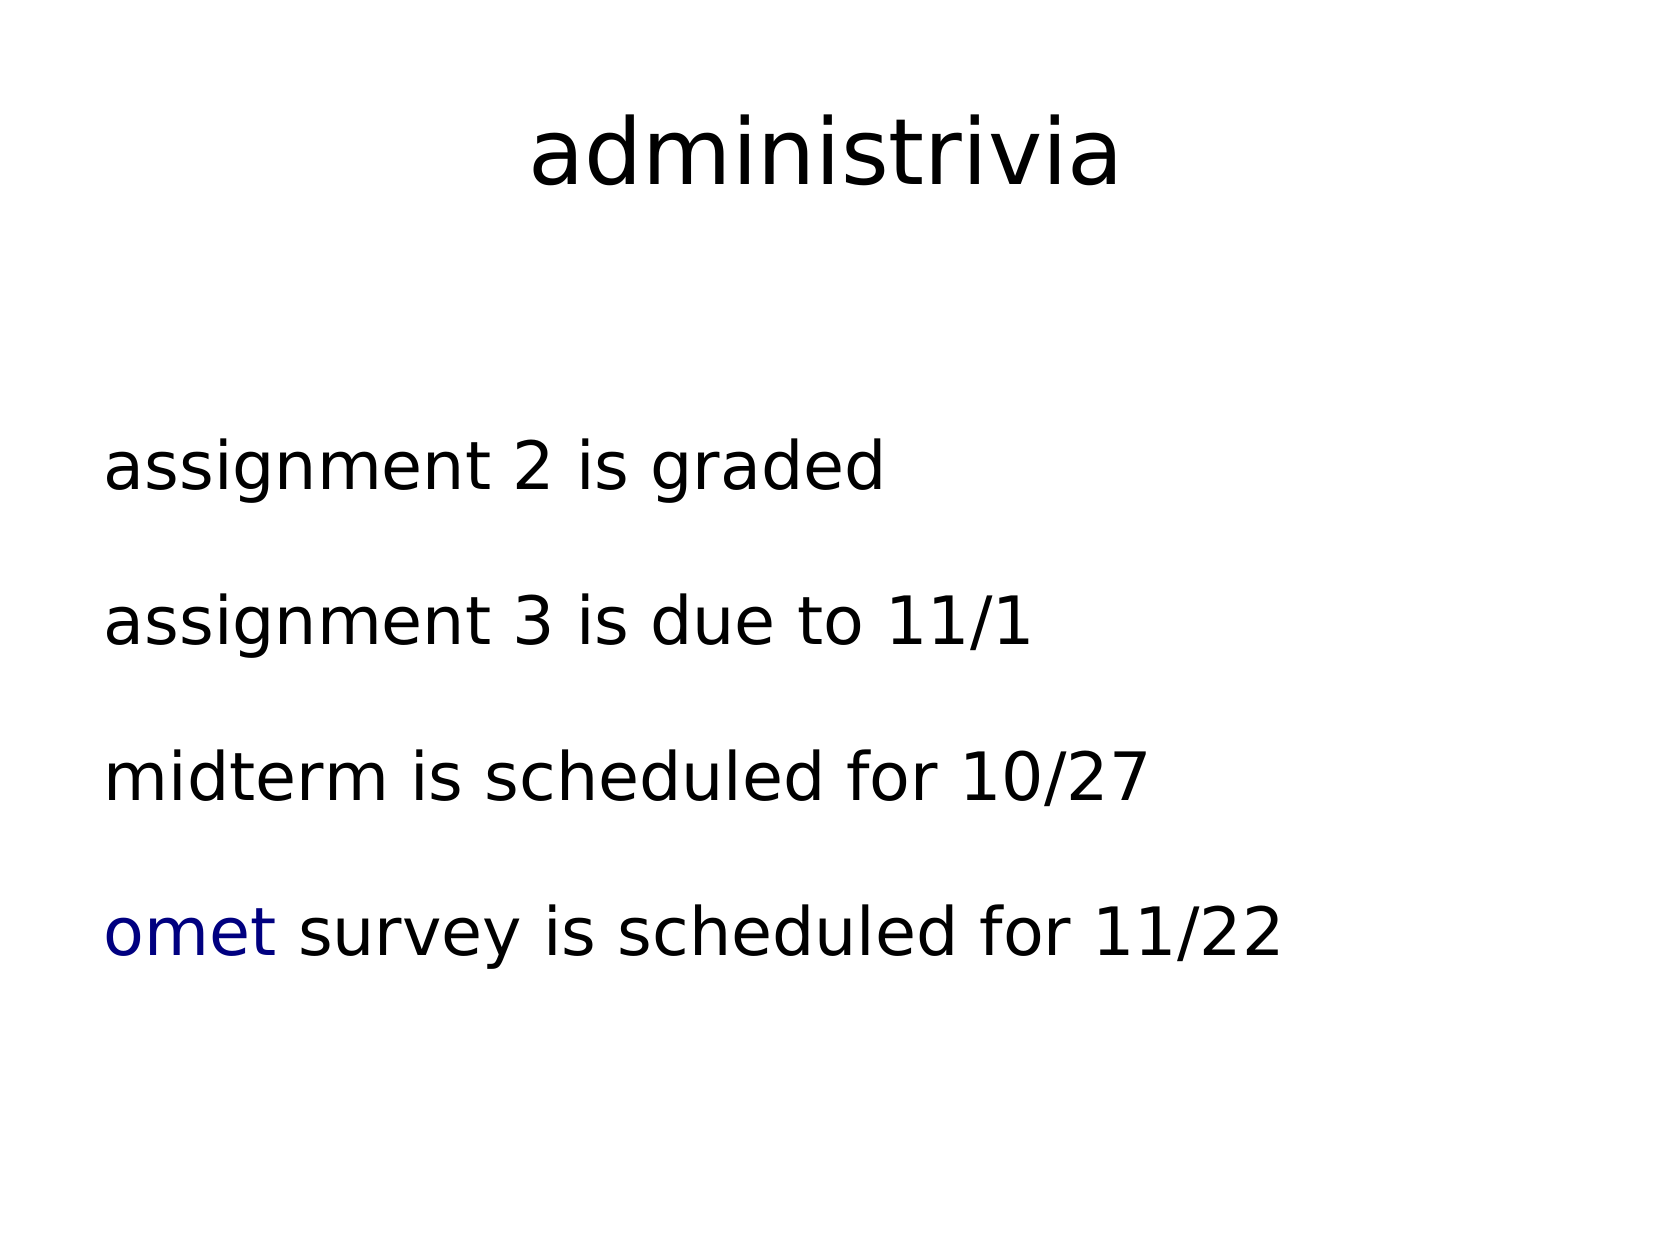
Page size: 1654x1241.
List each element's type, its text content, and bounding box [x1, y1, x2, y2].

subtitle assignment 2 is graded assignment 3 is due to 11/1 midterm is scheduled for 10/27 omet survey is scheduled for 11/22 [82, 290, 1571, 1109]
title administrivia [82, 49, 1571, 257]
